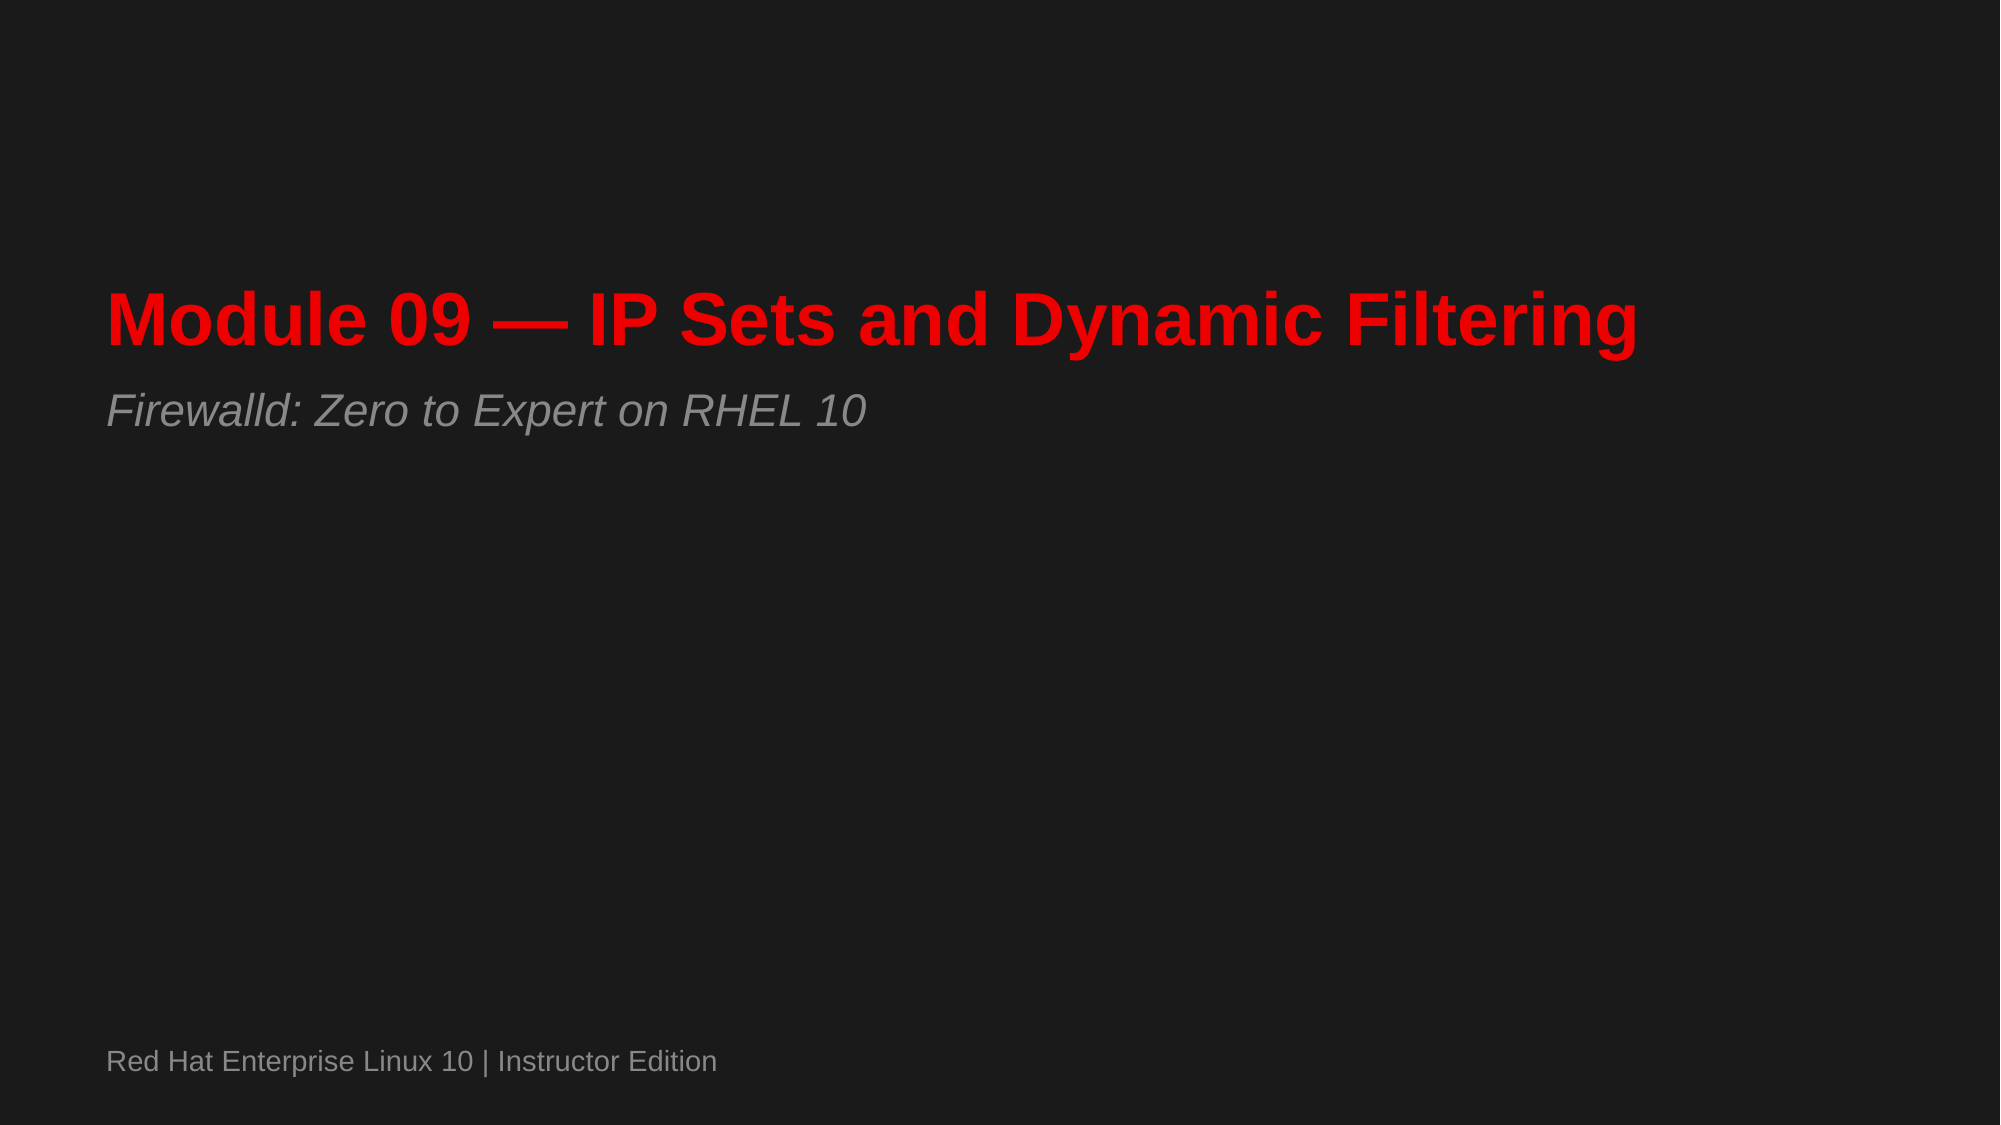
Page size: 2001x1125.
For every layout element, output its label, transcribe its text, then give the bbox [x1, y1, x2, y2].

text_box Red Hat Enterprise Linux 10 | Instructor Edition [88, 1033, 1912, 1093]
text_box Module 09 — IP Sets and Dynamic Filtering Firewalld: Zero to Expert on RHEL 10 [88, 265, 1912, 562]
